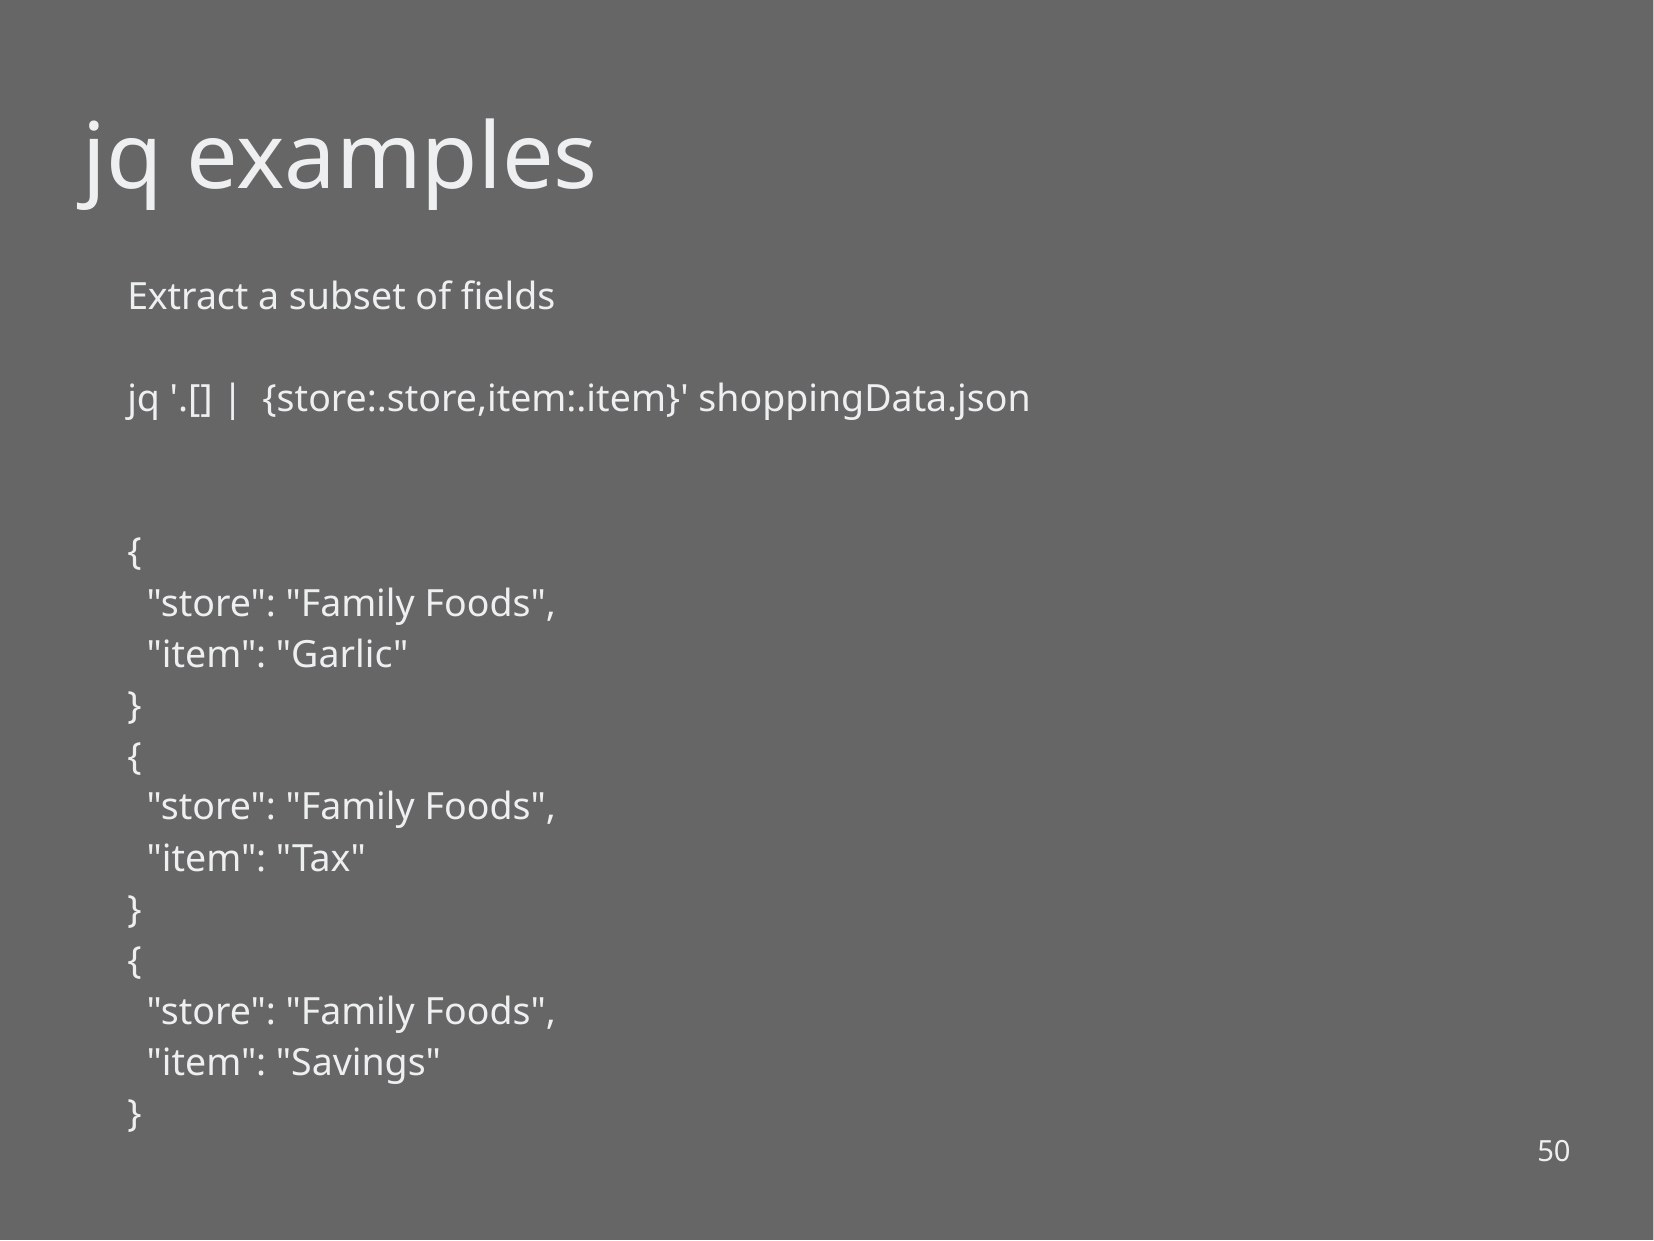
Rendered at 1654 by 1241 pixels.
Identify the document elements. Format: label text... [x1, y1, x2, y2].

title jq examples [82, 49, 1571, 257]
text_box Extract a subset of fields jq '.[] | {store:.store,item:.item}' shoppingData.json { "store": "Family Foods", "item": "Garlic" } { "store": "Family Foods", "item": "Tax" } { "store": "Family Foods", "item": "Savings" } Notice there are no commas between records, so not a JSON array [112, 262, 1463, 1178]
